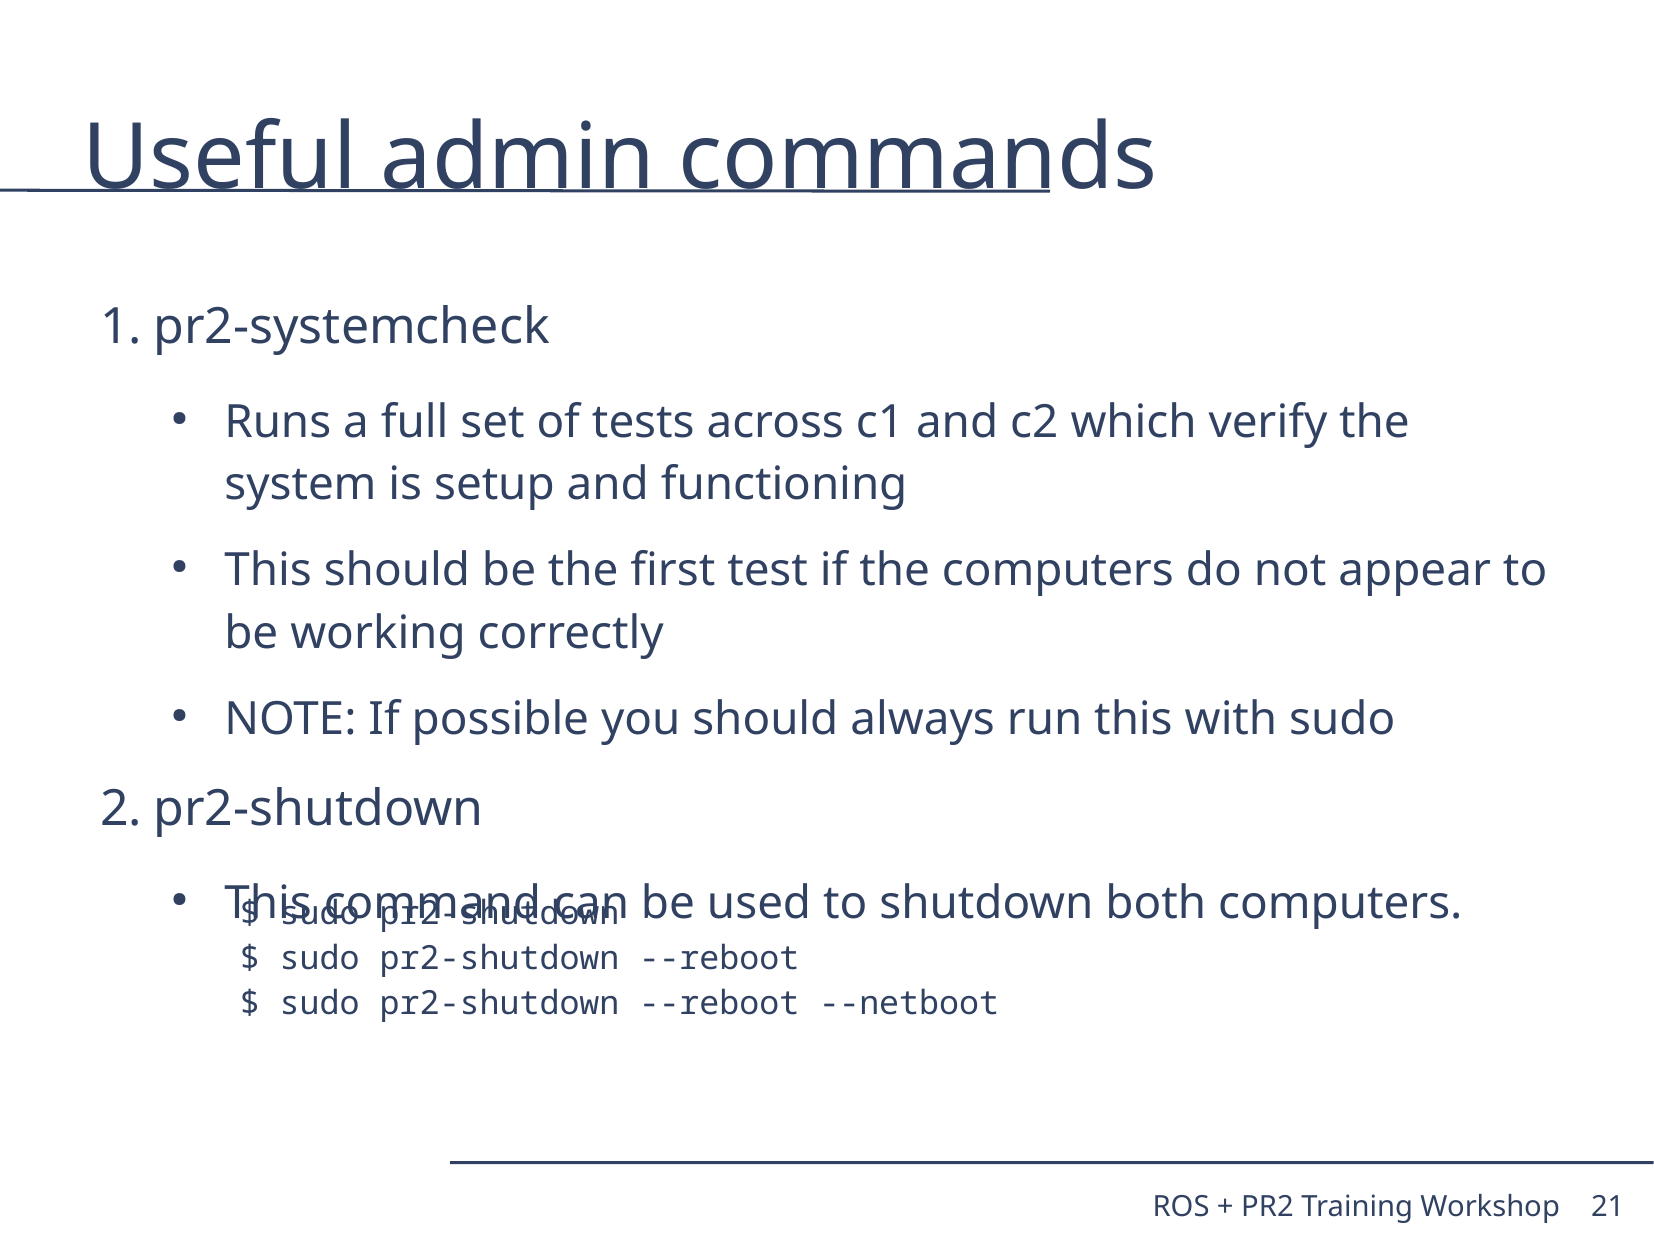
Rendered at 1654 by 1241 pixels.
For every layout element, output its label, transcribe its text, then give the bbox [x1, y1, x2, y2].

title Useful admin commands [82, 56, 1571, 250]
text_box $ sudo pr2-shutdown $ sudo pr2-shutdown --reboot $ sudo pr2-shutdown --reboot --netboot [225, 881, 1125, 1013]
list pr2-systemcheck Runs a full set of tests across c1 and c2 which verify the system is setup and functioning This should be the first test if the computers do not appear to be working correctly NOTE: If possible you should always run this with sudo pr2-shutdown This command can be used to shutdown both computers. [82, 290, 1571, 1109]
